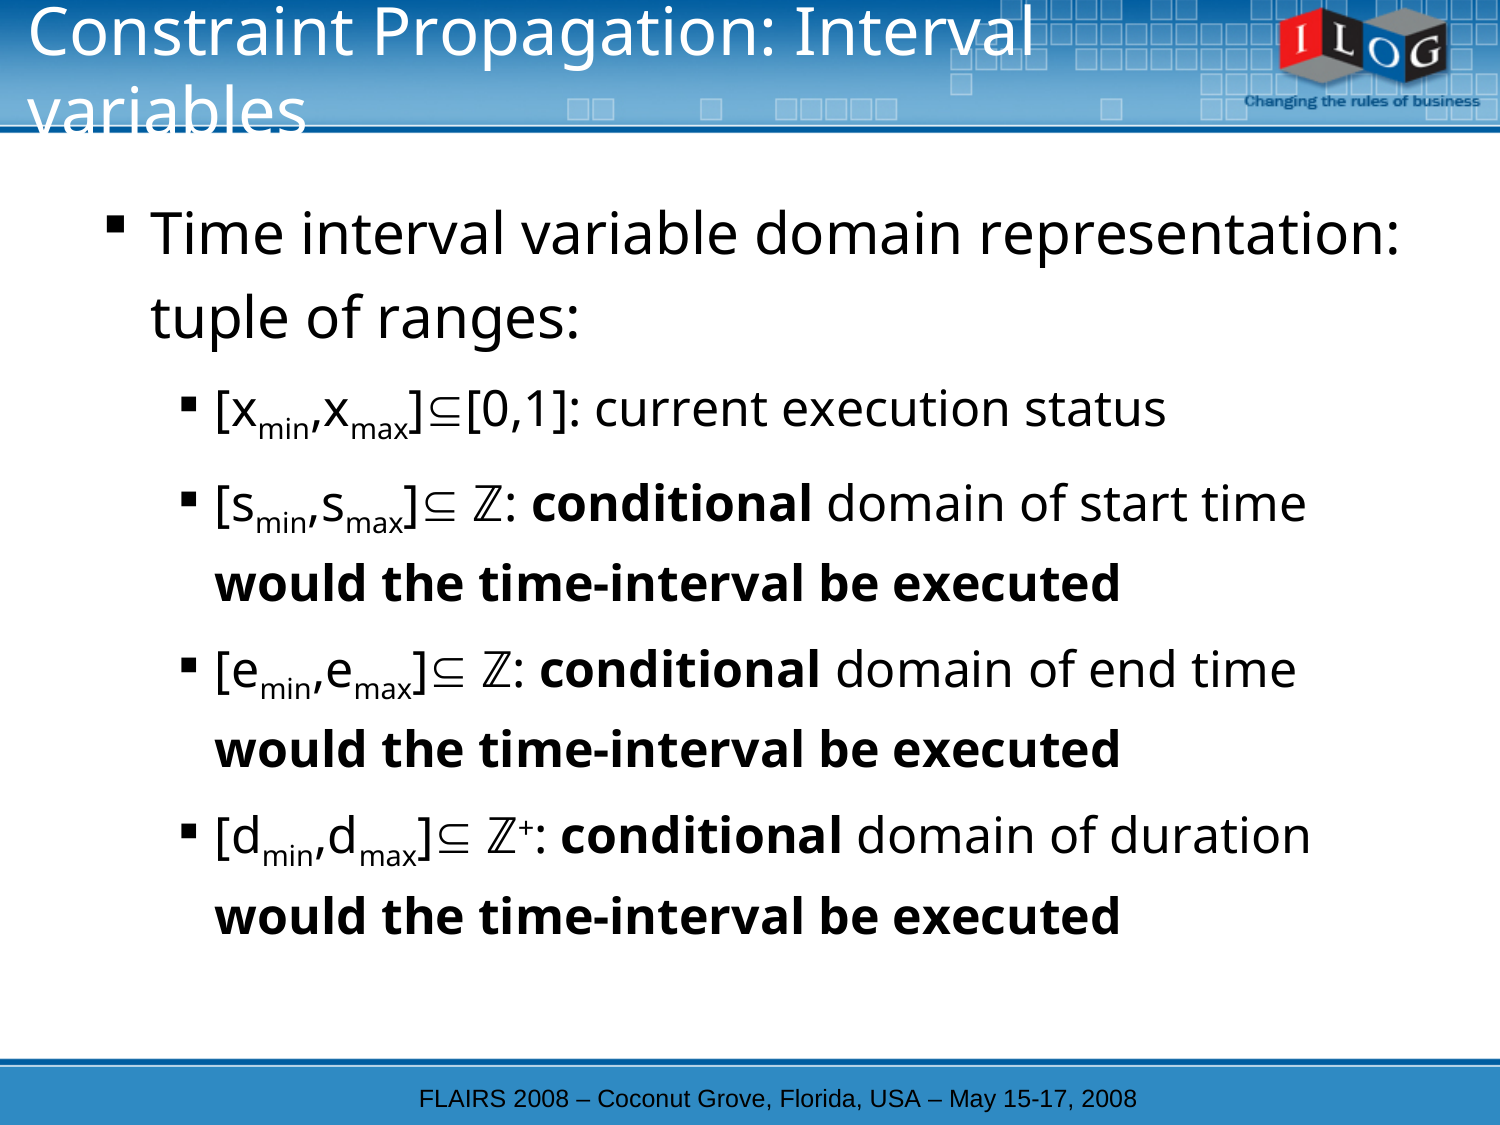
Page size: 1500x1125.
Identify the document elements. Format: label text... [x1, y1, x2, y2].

list Time interval variable domain representation: tuple of ranges: [xmin,xmax][0,1]: current execution status [smin,smax] ℤ: conditional domain of start time would the time-interval be executed [emin,emax] ℤ: conditional domain of end time would the time-interval be executed [dmin,dmax] ℤ+: conditional domain of duration would the time-interval be executed [87, 174, 1463, 1000]
picture [0, 0, 1500, 1125]
title Constraint Propagation: Interval variables [12, 0, 1300, 144]
